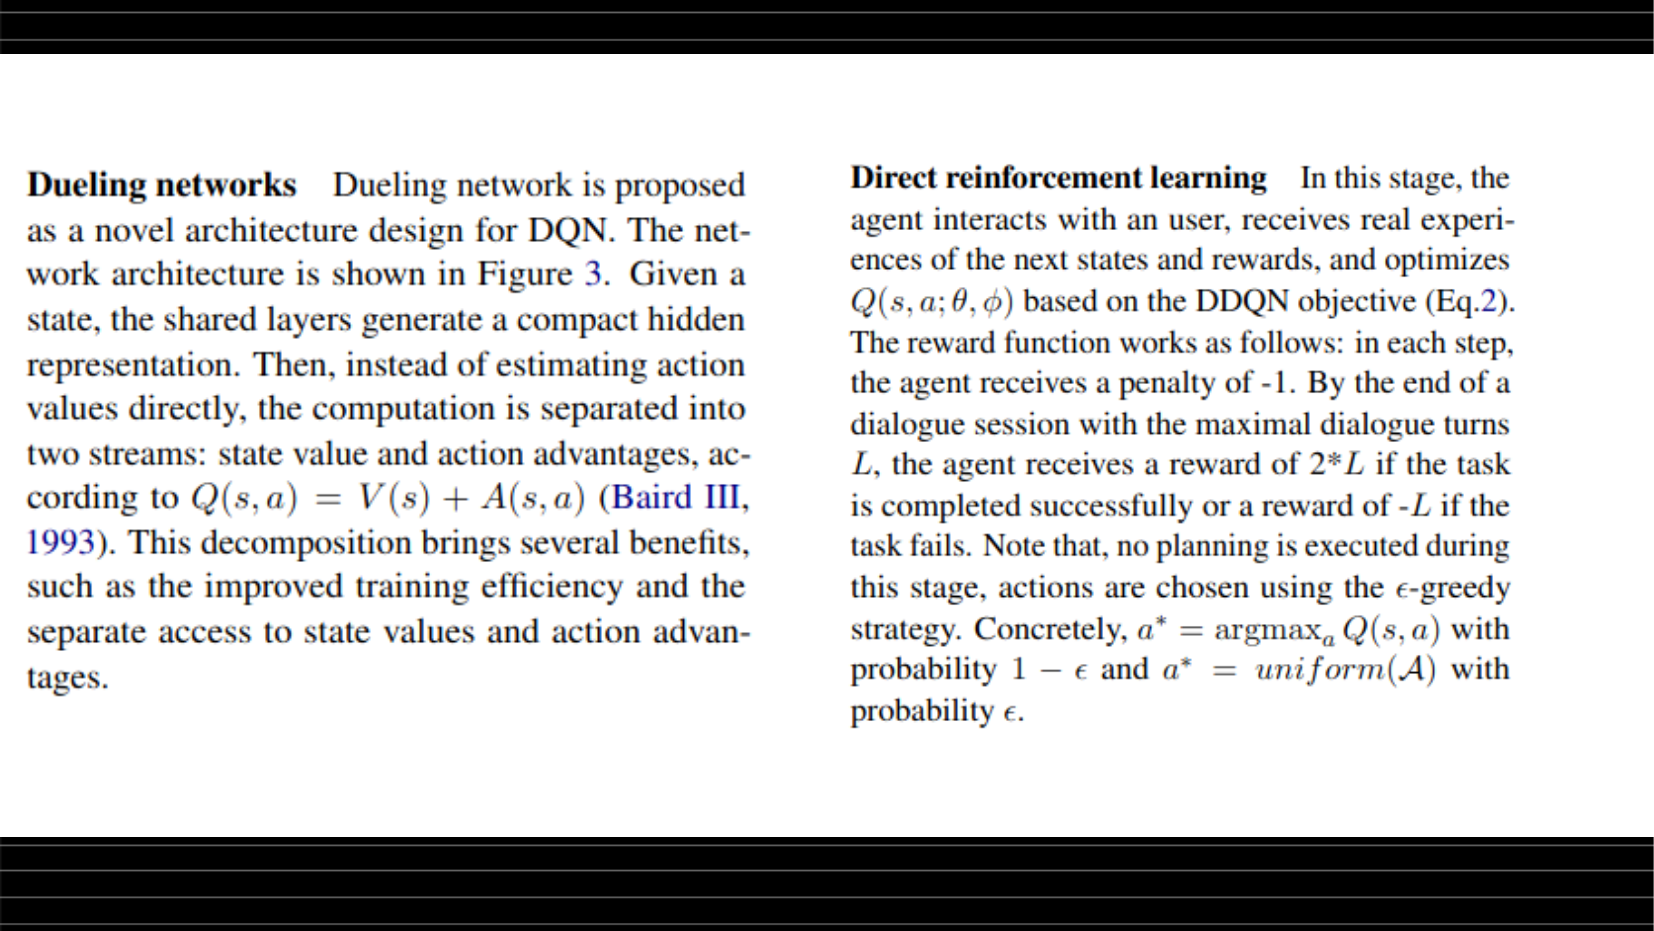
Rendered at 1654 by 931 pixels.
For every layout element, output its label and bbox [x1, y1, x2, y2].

picture [0, 0, 1654, 54]
picture [0, 837, 1654, 931]
picture [840, 143, 1531, 751]
picture [11, 149, 766, 728]
